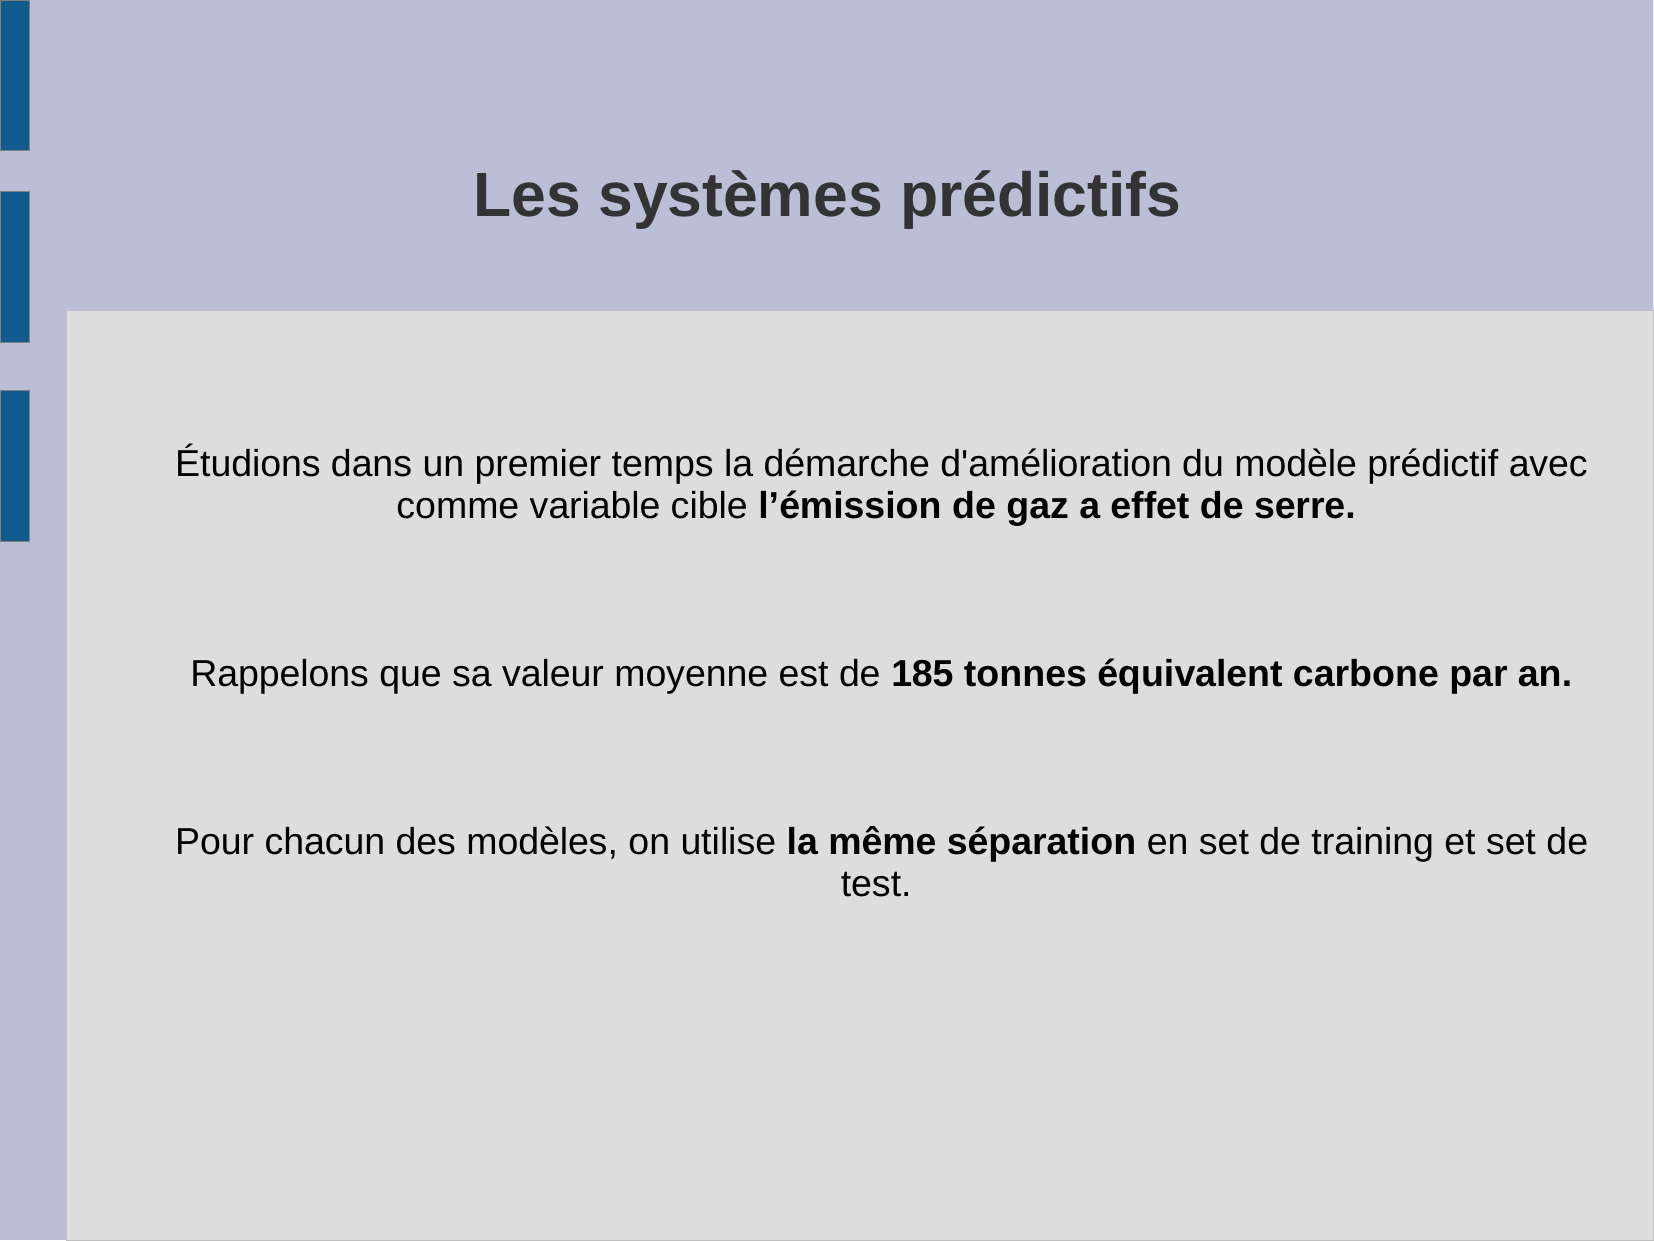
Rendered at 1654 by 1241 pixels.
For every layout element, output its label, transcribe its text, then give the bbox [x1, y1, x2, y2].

subtitle Étudions dans un premier temps la démarche d'amélioration du modèle prédictif avec comme variable cible l’émission de gaz a effet de serre. Rappelons que sa valeur moyenne est de 185 tonnes équivalent carbone par an. Pour chacun des modèles, on utilise la même séparation en set de training et set de test. [121, 344, 1607, 1127]
title Les systèmes prédictifs [121, 91, 1534, 299]
